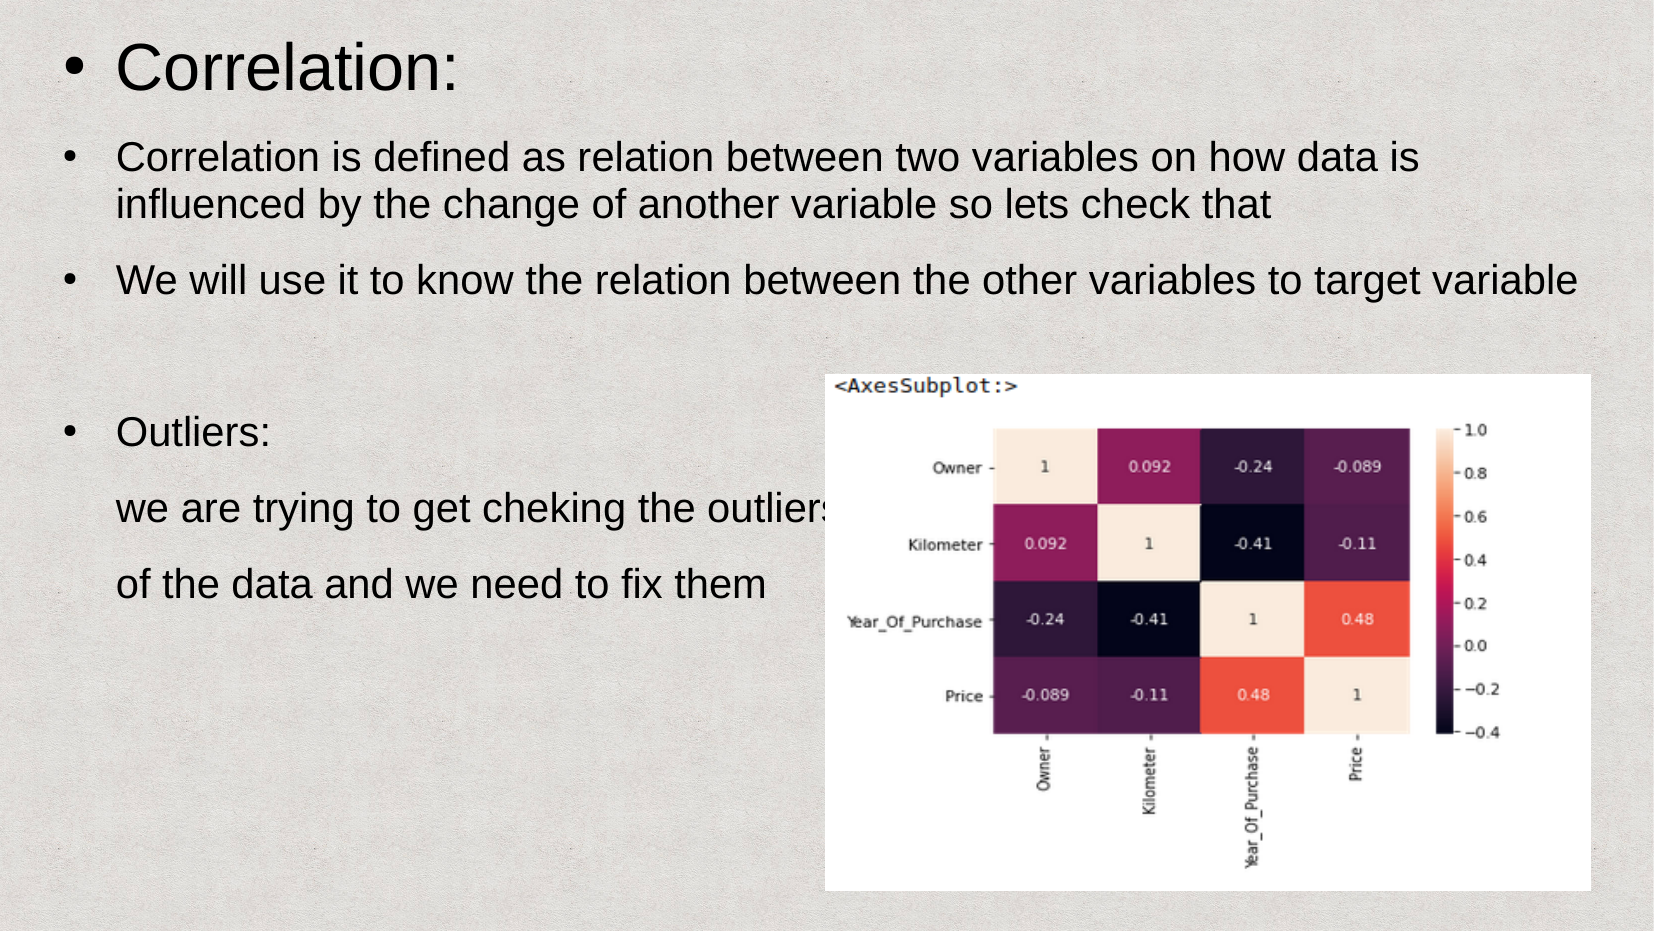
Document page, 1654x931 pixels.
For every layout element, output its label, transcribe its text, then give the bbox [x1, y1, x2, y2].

list Correlation: Correlation is defined as relation between two variables on how data is influenced by the change of another variable so lets check that We will use it to know the relation between the other variables to target variable Outliers: we are trying to get cheking the outliers of the data and we need to fix them [45, 30, 1606, 901]
picture [0, 0, 1654, 931]
